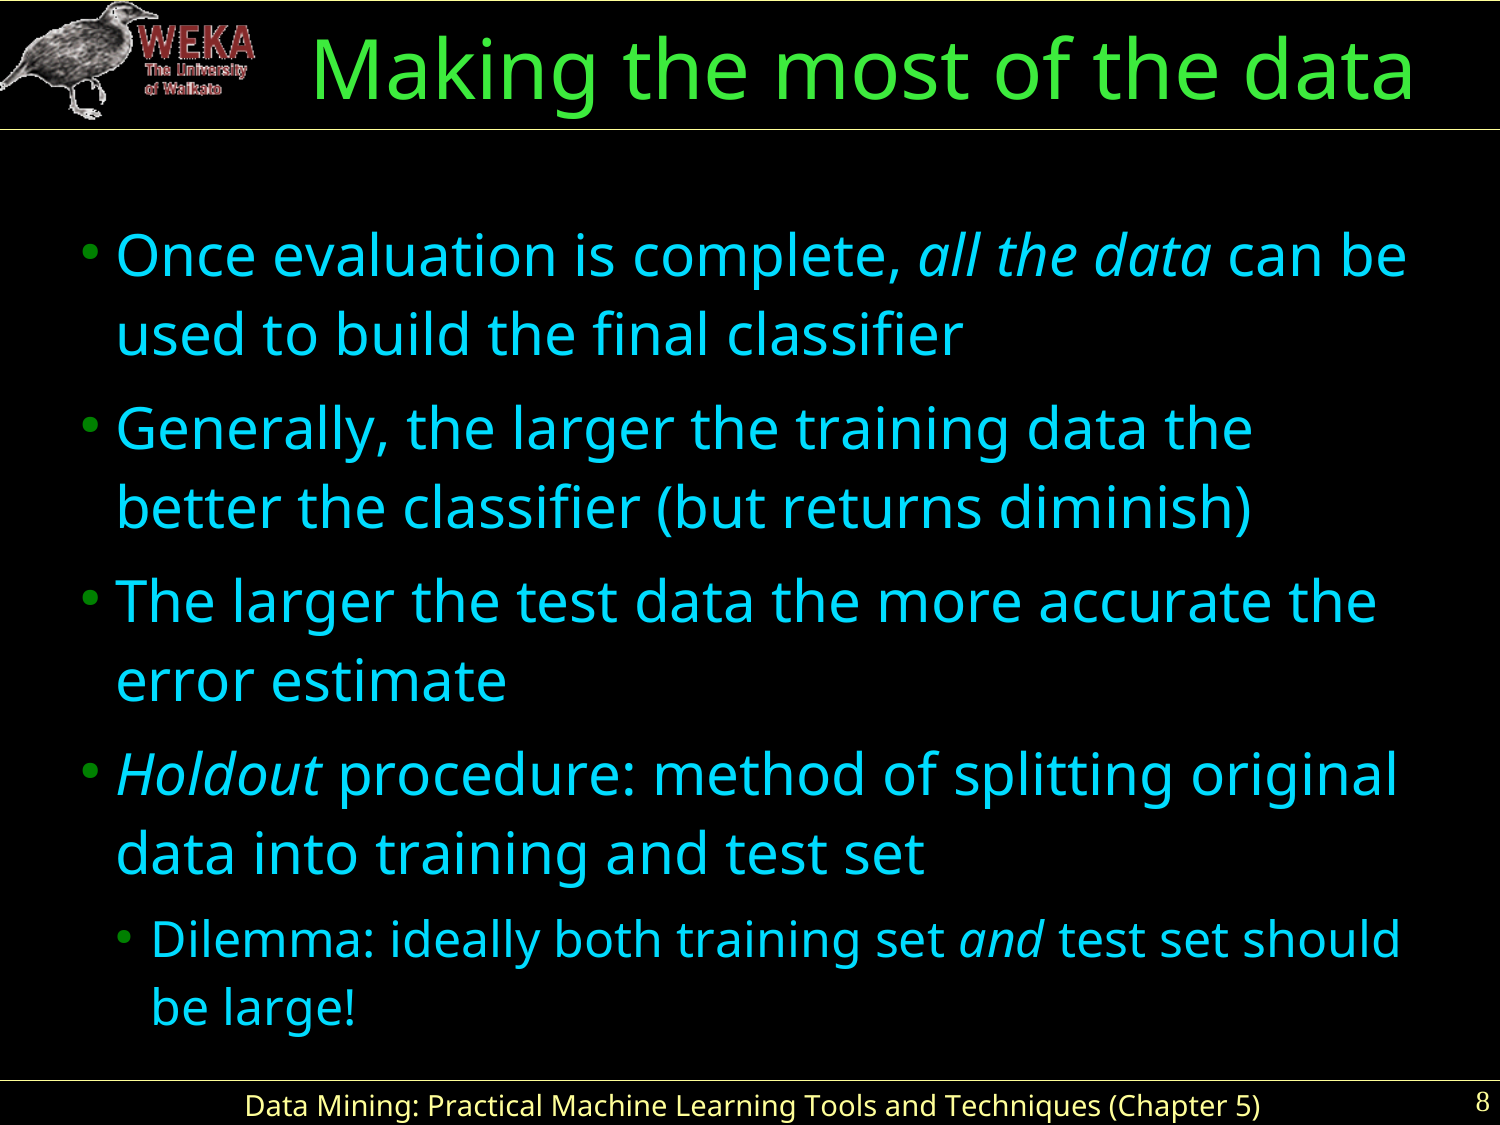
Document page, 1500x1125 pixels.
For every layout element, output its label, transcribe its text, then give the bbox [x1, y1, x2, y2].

text_box Once evaluation is complete, all the data can be used to build the final classifier Generally, the larger the training data the better the classifier (but returns diminish) The larger the test data the more accurate the error estimate Holdout procedure: method of splitting original data into training and test set Dilemma: ideally both training set and test set should be large! [29, 206, 1447, 956]
title Making the most of the data [295, 0, 1500, 148]
picture [0, 1, 266, 129]
